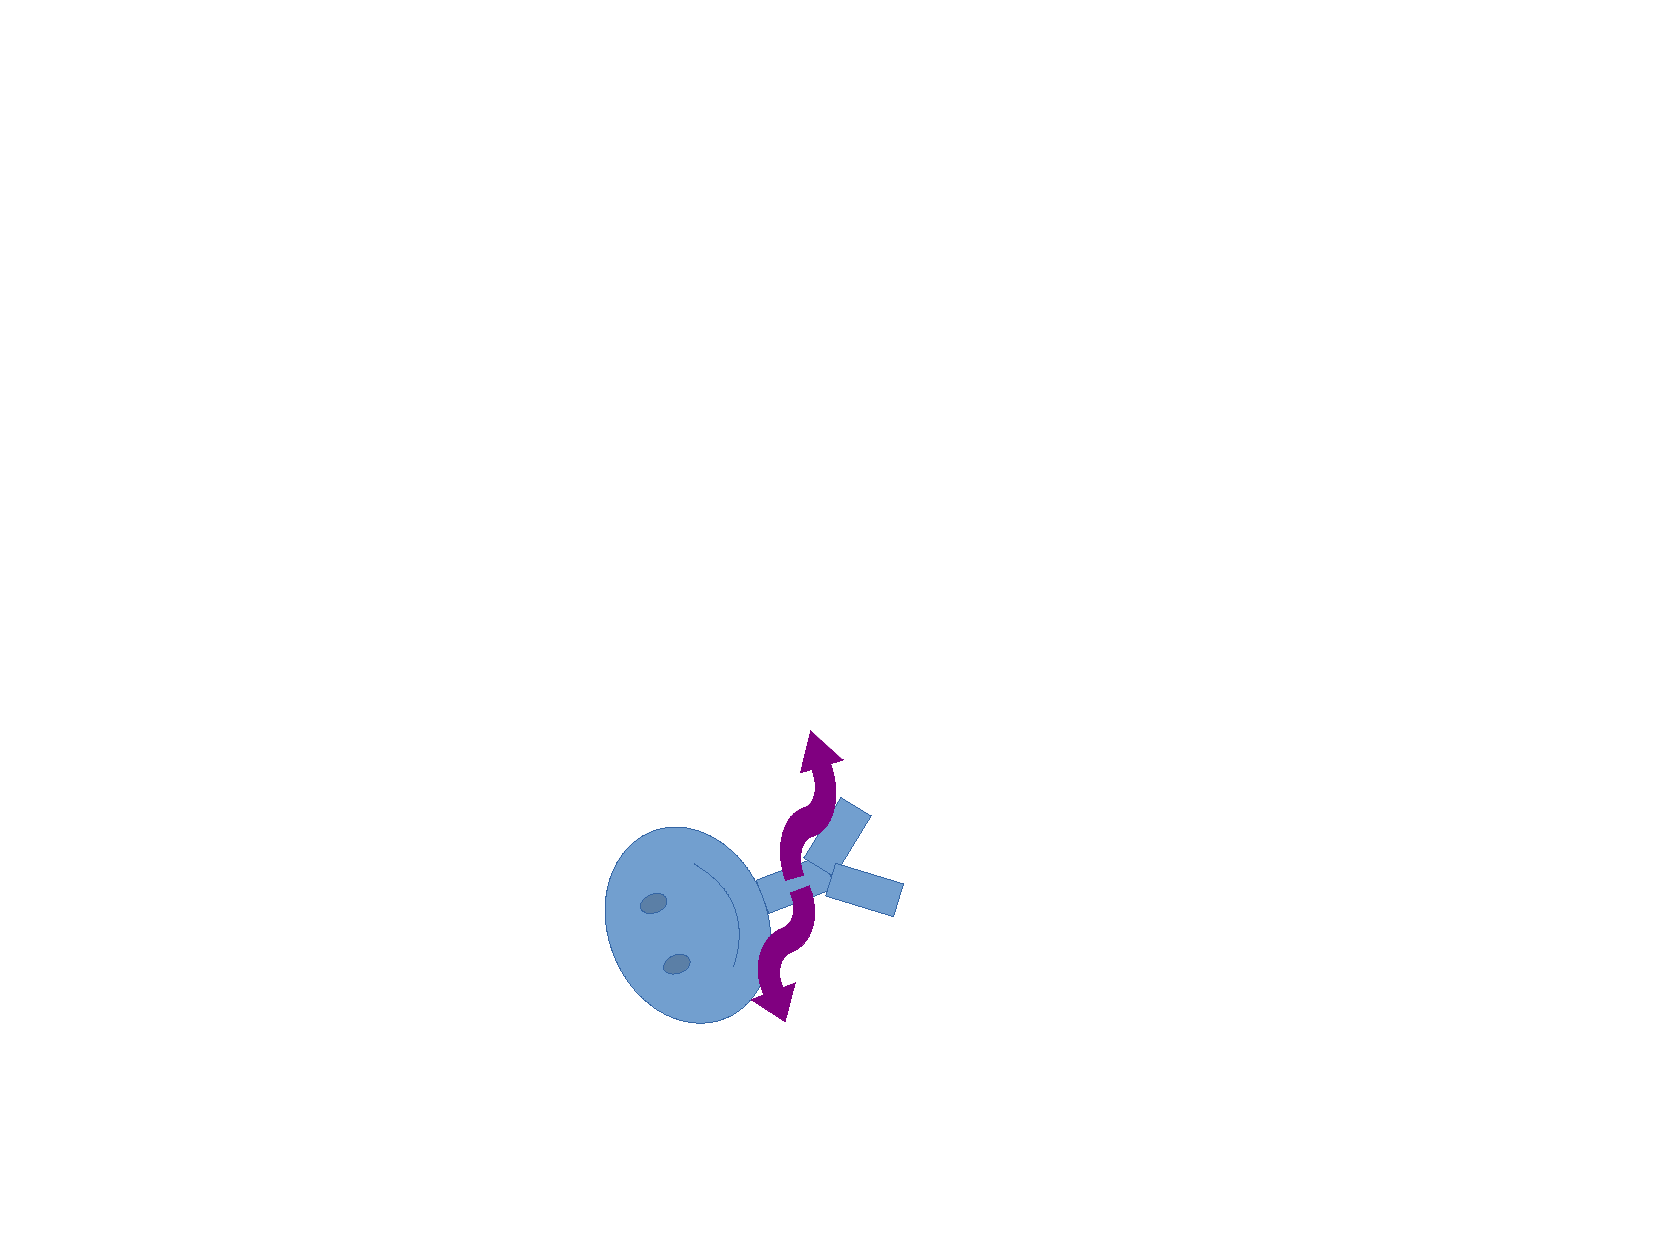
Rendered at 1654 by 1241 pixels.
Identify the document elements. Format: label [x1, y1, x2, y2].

text_box [605, 730, 904, 1024]
